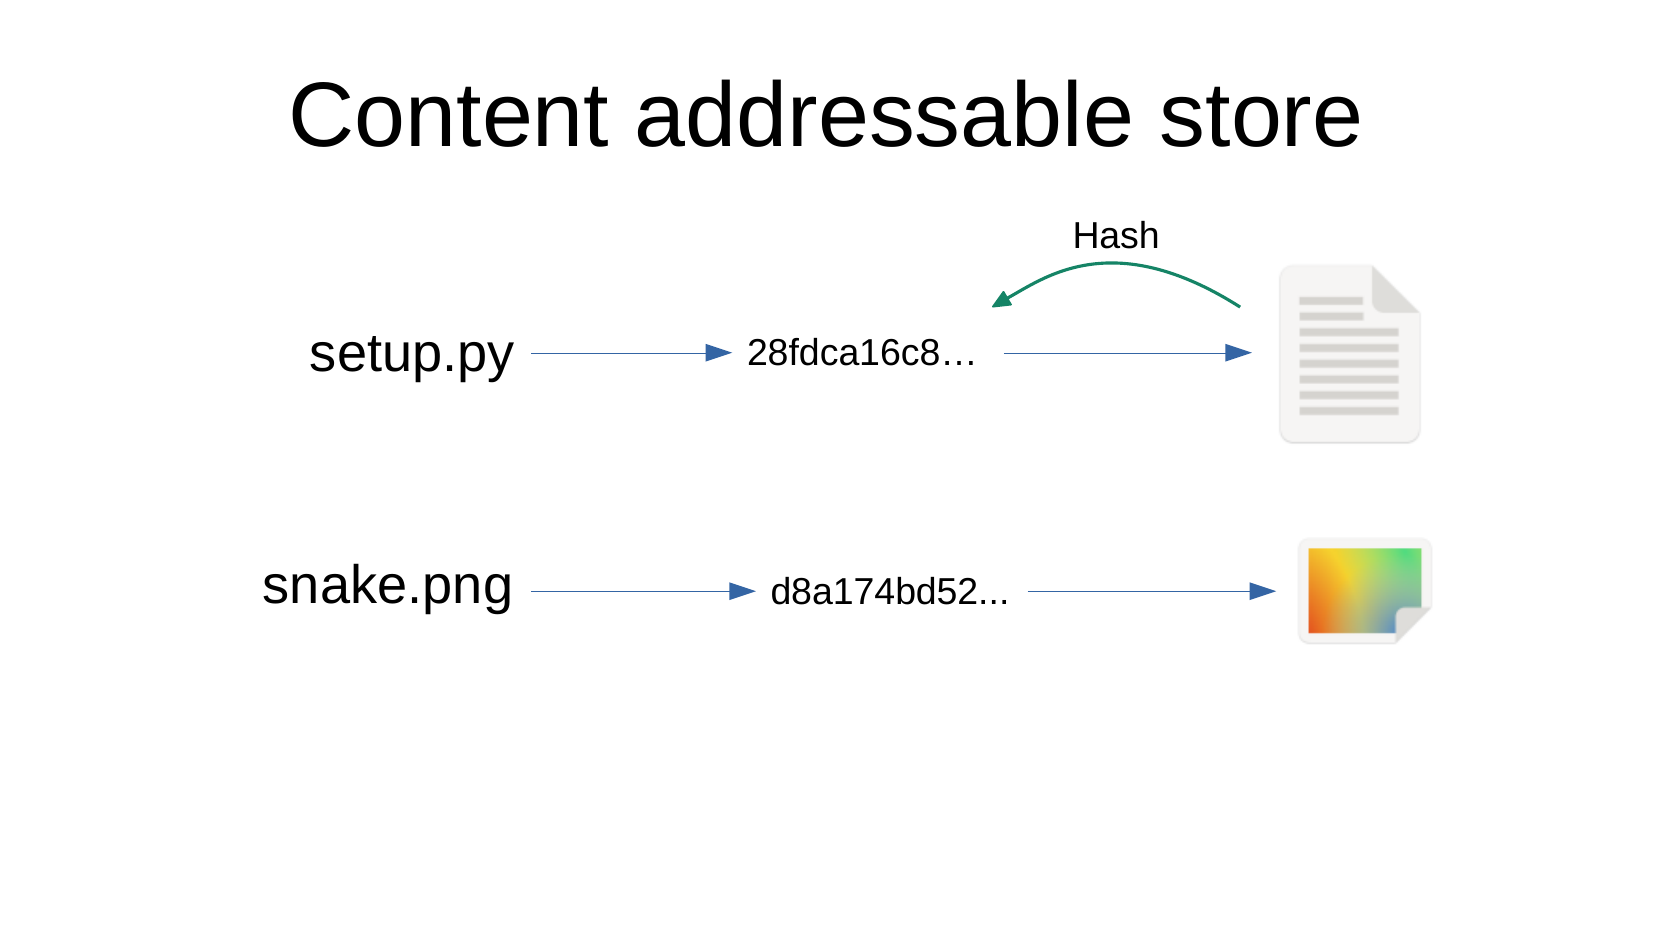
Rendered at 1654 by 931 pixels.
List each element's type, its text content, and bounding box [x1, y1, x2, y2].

text_box Hash [1039, 206, 1193, 264]
picture [1276, 525, 1453, 657]
title Content addressable store [82, 37, 1571, 193]
text_box setup.py [295, 315, 532, 391]
text_box snake.png [248, 547, 532, 635]
text_box 28fdca16c8… [732, 324, 1004, 382]
picture [1251, 247, 1437, 458]
text_box d8a174bd52... [755, 562, 1028, 620]
